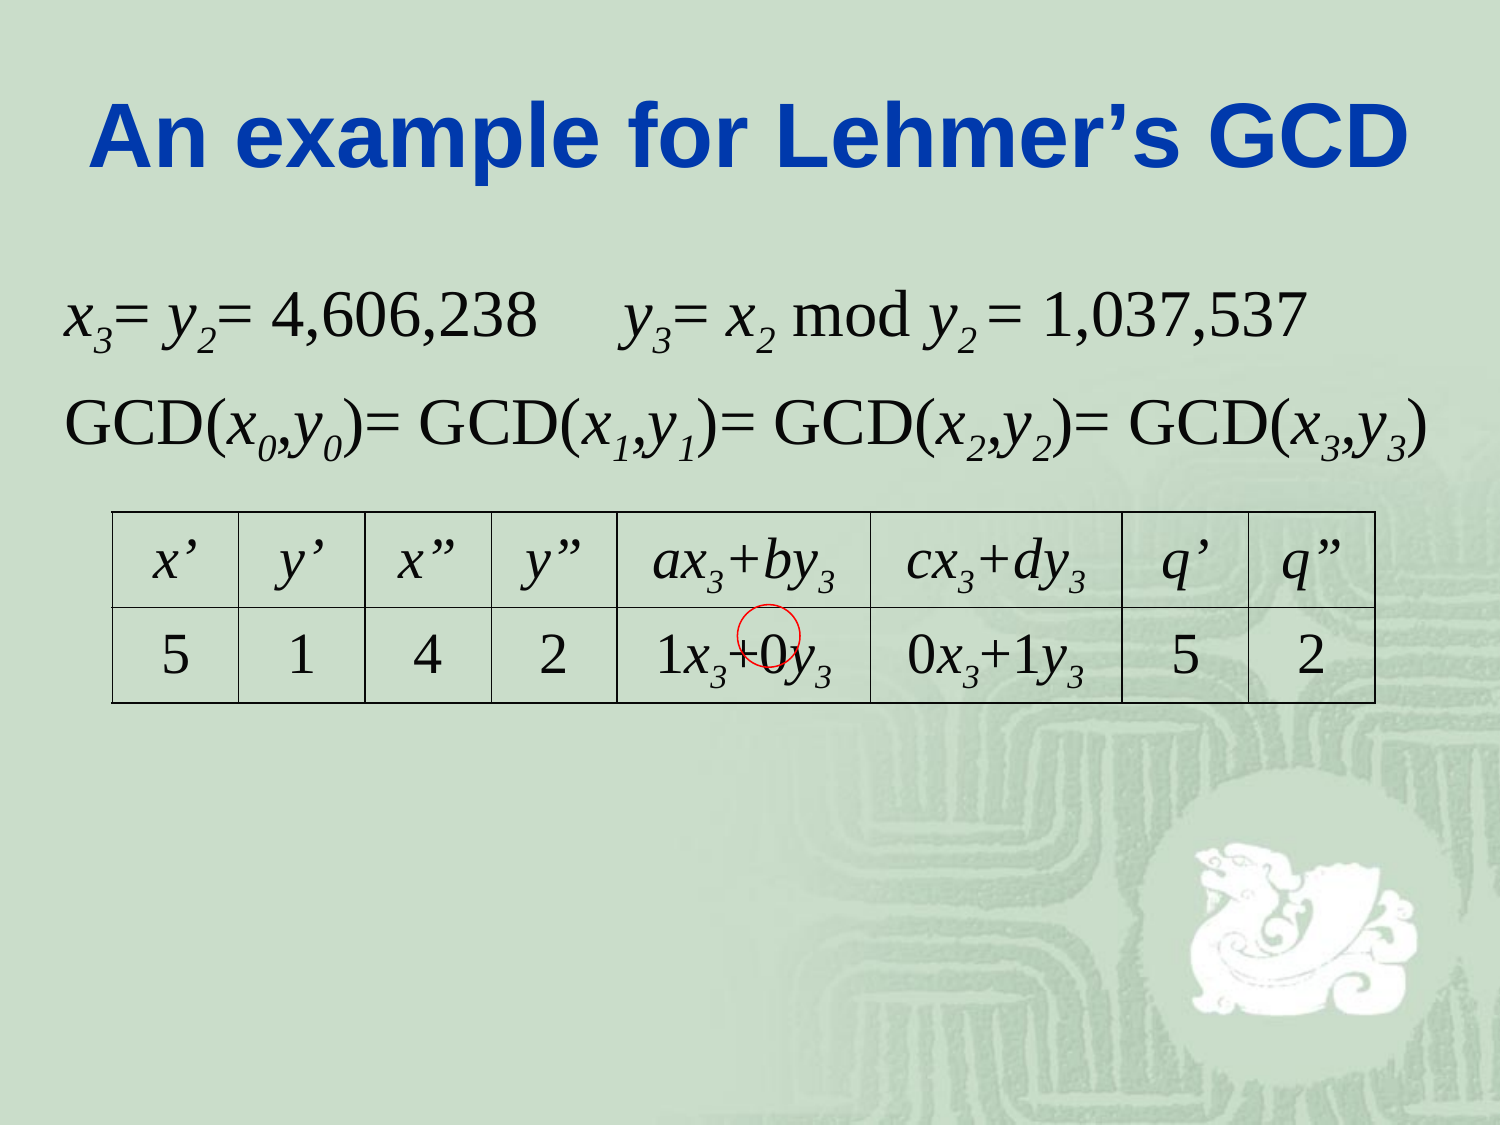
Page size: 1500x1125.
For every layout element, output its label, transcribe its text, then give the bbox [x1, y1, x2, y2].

list x3= y2= 4,606,238 y3= x2 mod y2 = 1,037,537 GCD(x0,y0)= GCD(x1,y1)= GCD(x2,y2)= GCD(x3,y3) [49, 262, 1451, 1001]
table_cell 4 [366, 608, 491, 702]
text_box [737, 604, 801, 668]
table_header ax3+by3 [618, 513, 870, 607]
table_cell 1 [239, 608, 364, 702]
table_header y” [492, 513, 616, 607]
table_cell 2 [1249, 608, 1374, 702]
table_header q” [1249, 513, 1374, 607]
picture [0, 0, 1500, 1125]
table_header cx3+dy3 [871, 513, 1121, 607]
table_header q’ [1123, 513, 1248, 607]
table_header x” [366, 513, 491, 607]
title An example for Lehmer’s GCD [49, 37, 1451, 225]
table_cell 1x3+0y3 [618, 608, 870, 702]
table_cell 2 [492, 608, 616, 702]
table_cell 5 [113, 608, 238, 702]
table_cell 5 [1123, 608, 1248, 702]
table_header x’ [113, 513, 238, 607]
table_header y’ [239, 513, 364, 607]
table_cell 0x3+1y3 [871, 608, 1121, 702]
